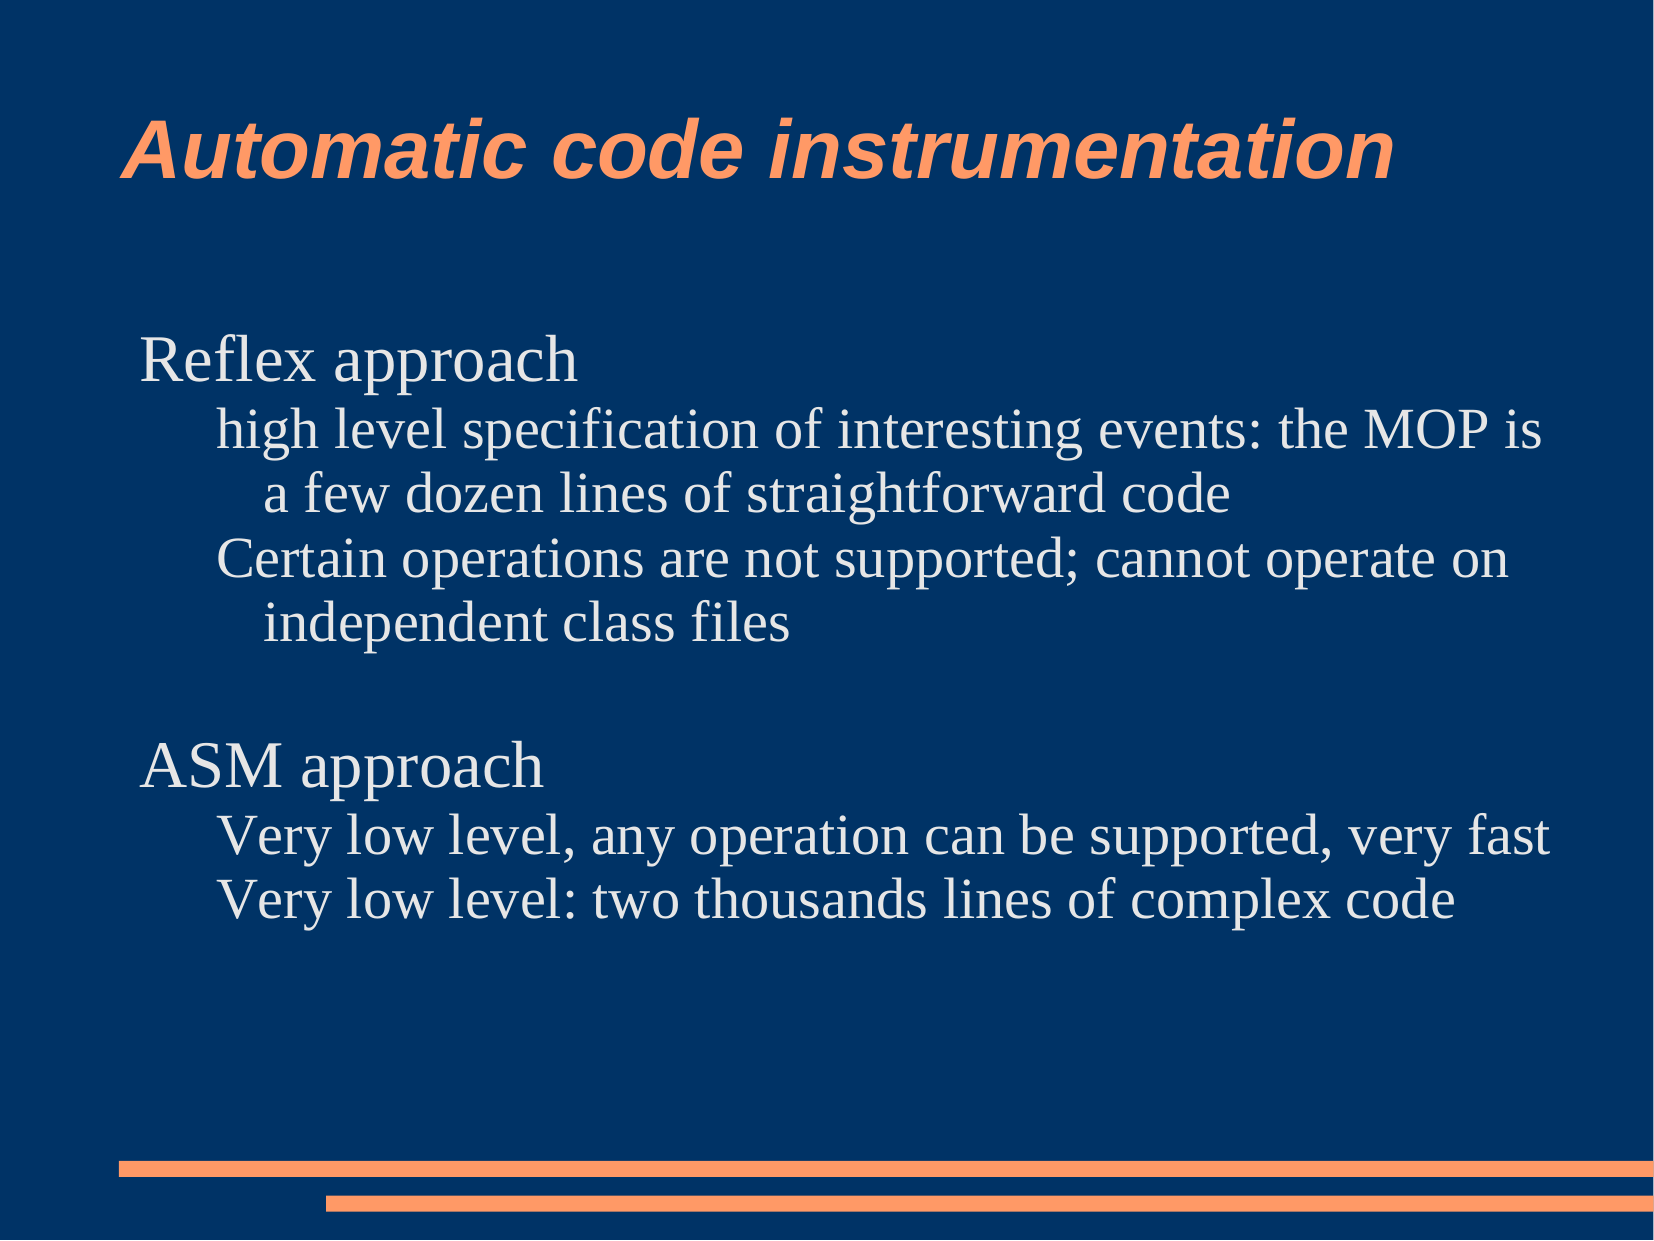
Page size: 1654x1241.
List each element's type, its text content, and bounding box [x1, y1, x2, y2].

list Reflex approach high level specification of interesting events: the MOP is a few dozen lines of straightforward code Certain operations are not supported; cannot operate on independent class files ASM approach Very low level, any operation can be supported, very fast Very low level: two thousands lines of complex code [121, 322, 1561, 1133]
title Automatic code instrumentation [121, 46, 1534, 254]
